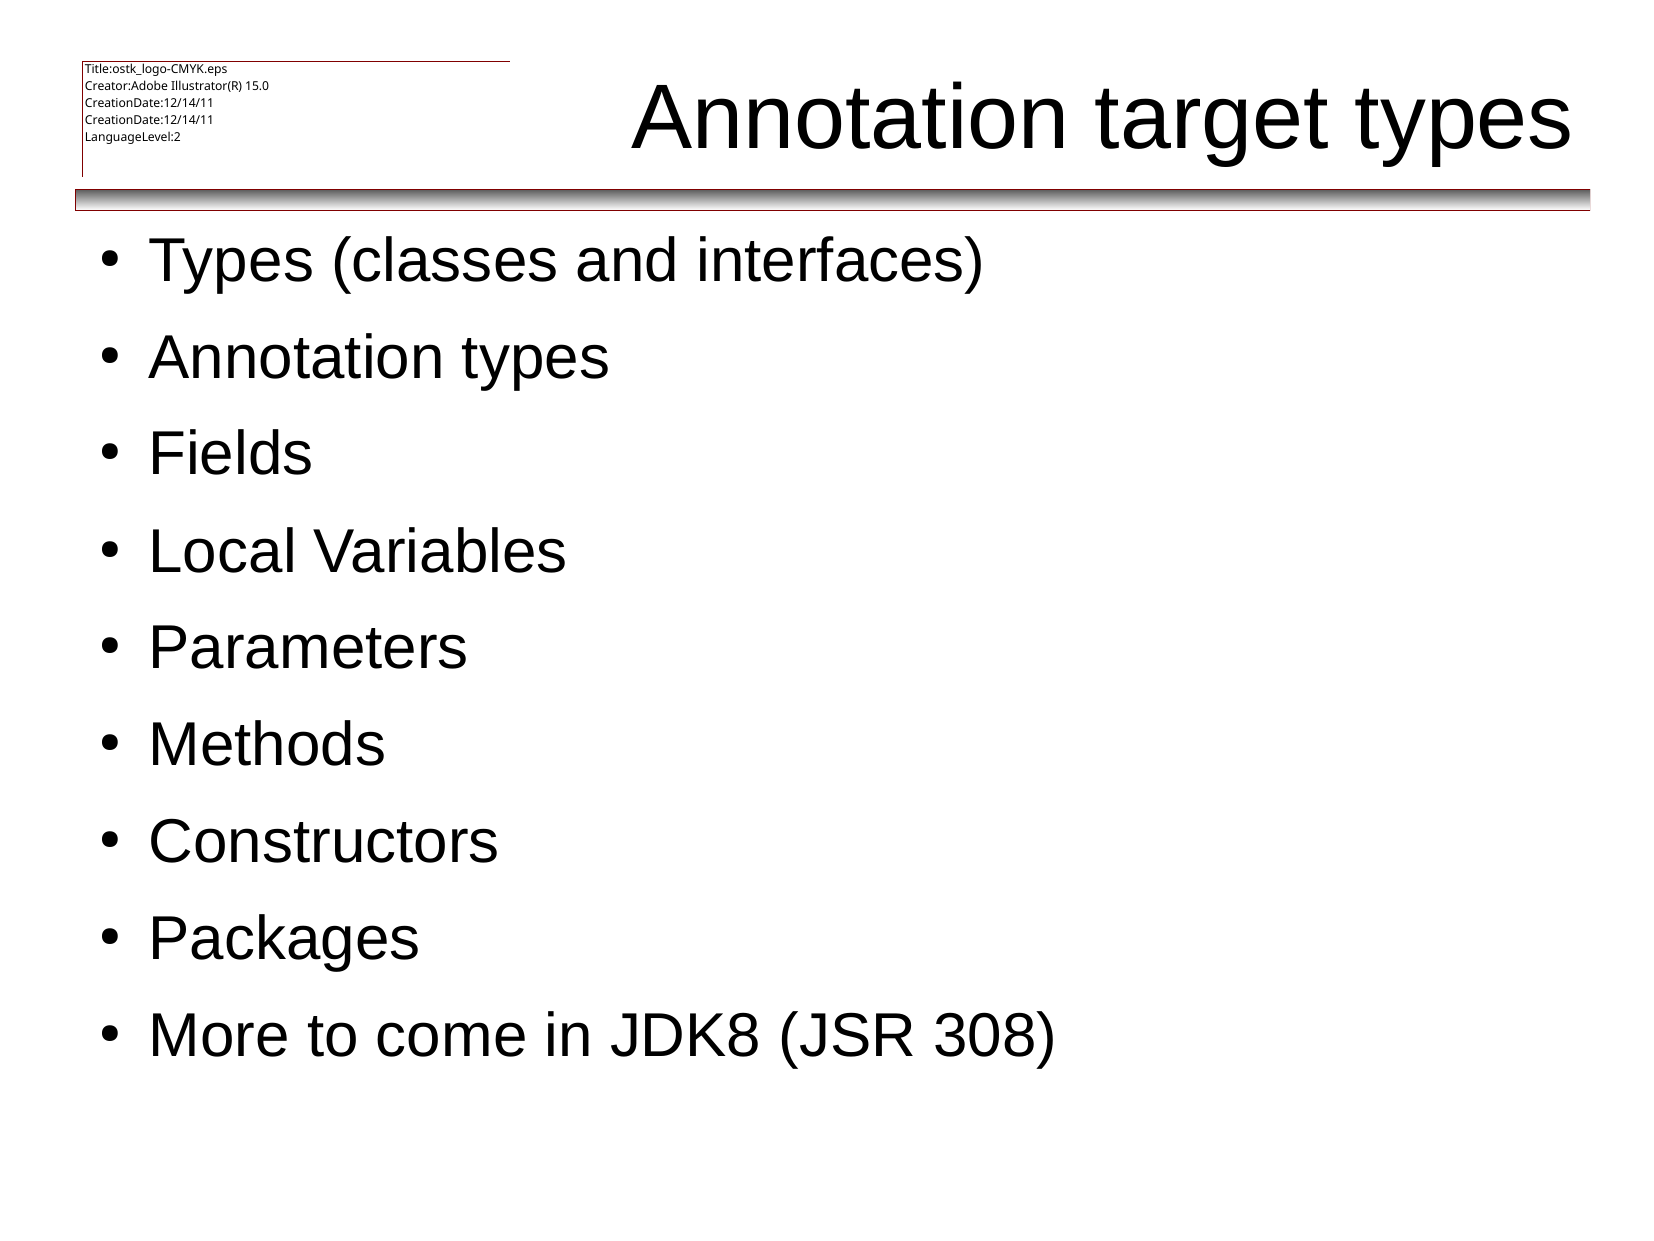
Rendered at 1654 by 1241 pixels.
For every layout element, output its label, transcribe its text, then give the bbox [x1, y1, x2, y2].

list Types (classes and interfaces) Annotation types Fields Local Variables Parameters Methods Constructors Packages More to come in JDK8 (JSR 308) [82, 225, 1538, 1075]
title Annotation target types [529, 65, 1576, 169]
